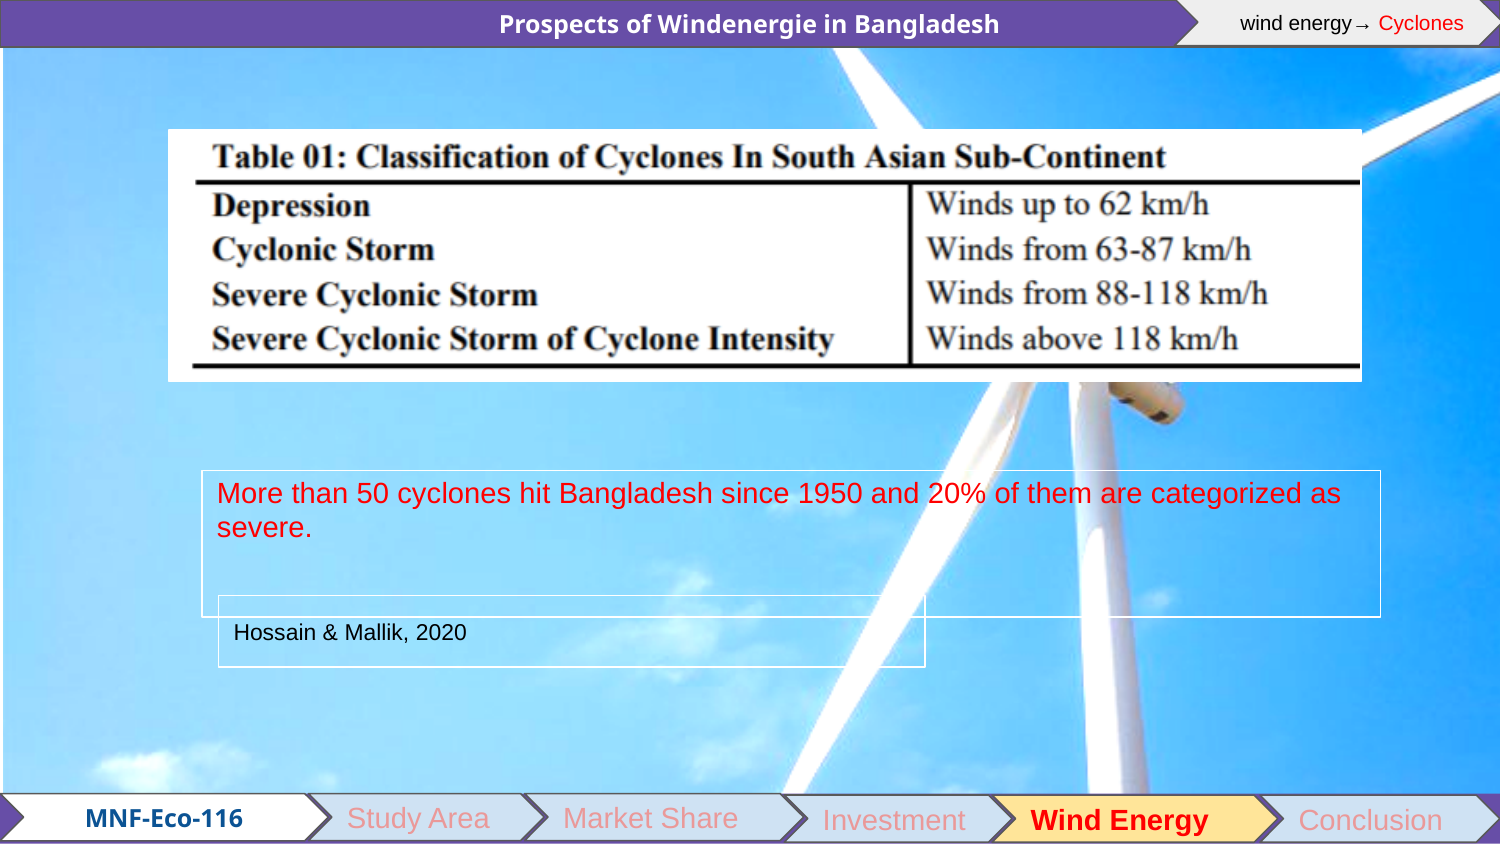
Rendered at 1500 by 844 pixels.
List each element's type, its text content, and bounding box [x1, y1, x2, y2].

text_box Investment [784, 795, 1013, 843]
text_box wind energy→ Cyclones [1174, 0, 1500, 46]
text_box MNF-Eco-116 [0, 793, 329, 841]
text_box [0, 793, 1500, 844]
text_box Study Area [308, 793, 545, 841]
text_box Hossain & Mallik, 2020 [218, 595, 926, 668]
text_box Prospects of Windenergie in Bangladesh [0, 0, 1500, 48]
text_box Wind Energy [992, 795, 1278, 843]
text_box [0, 795, 22, 839]
text_box More than 50 cyclones hit Bangladesh since 1950 and 20% of them are categorized as severe. [201, 470, 1381, 617]
picture [2, 48, 1500, 793]
text_box Conclusion [1259, 795, 1500, 843]
text_box Market Share [524, 793, 804, 841]
